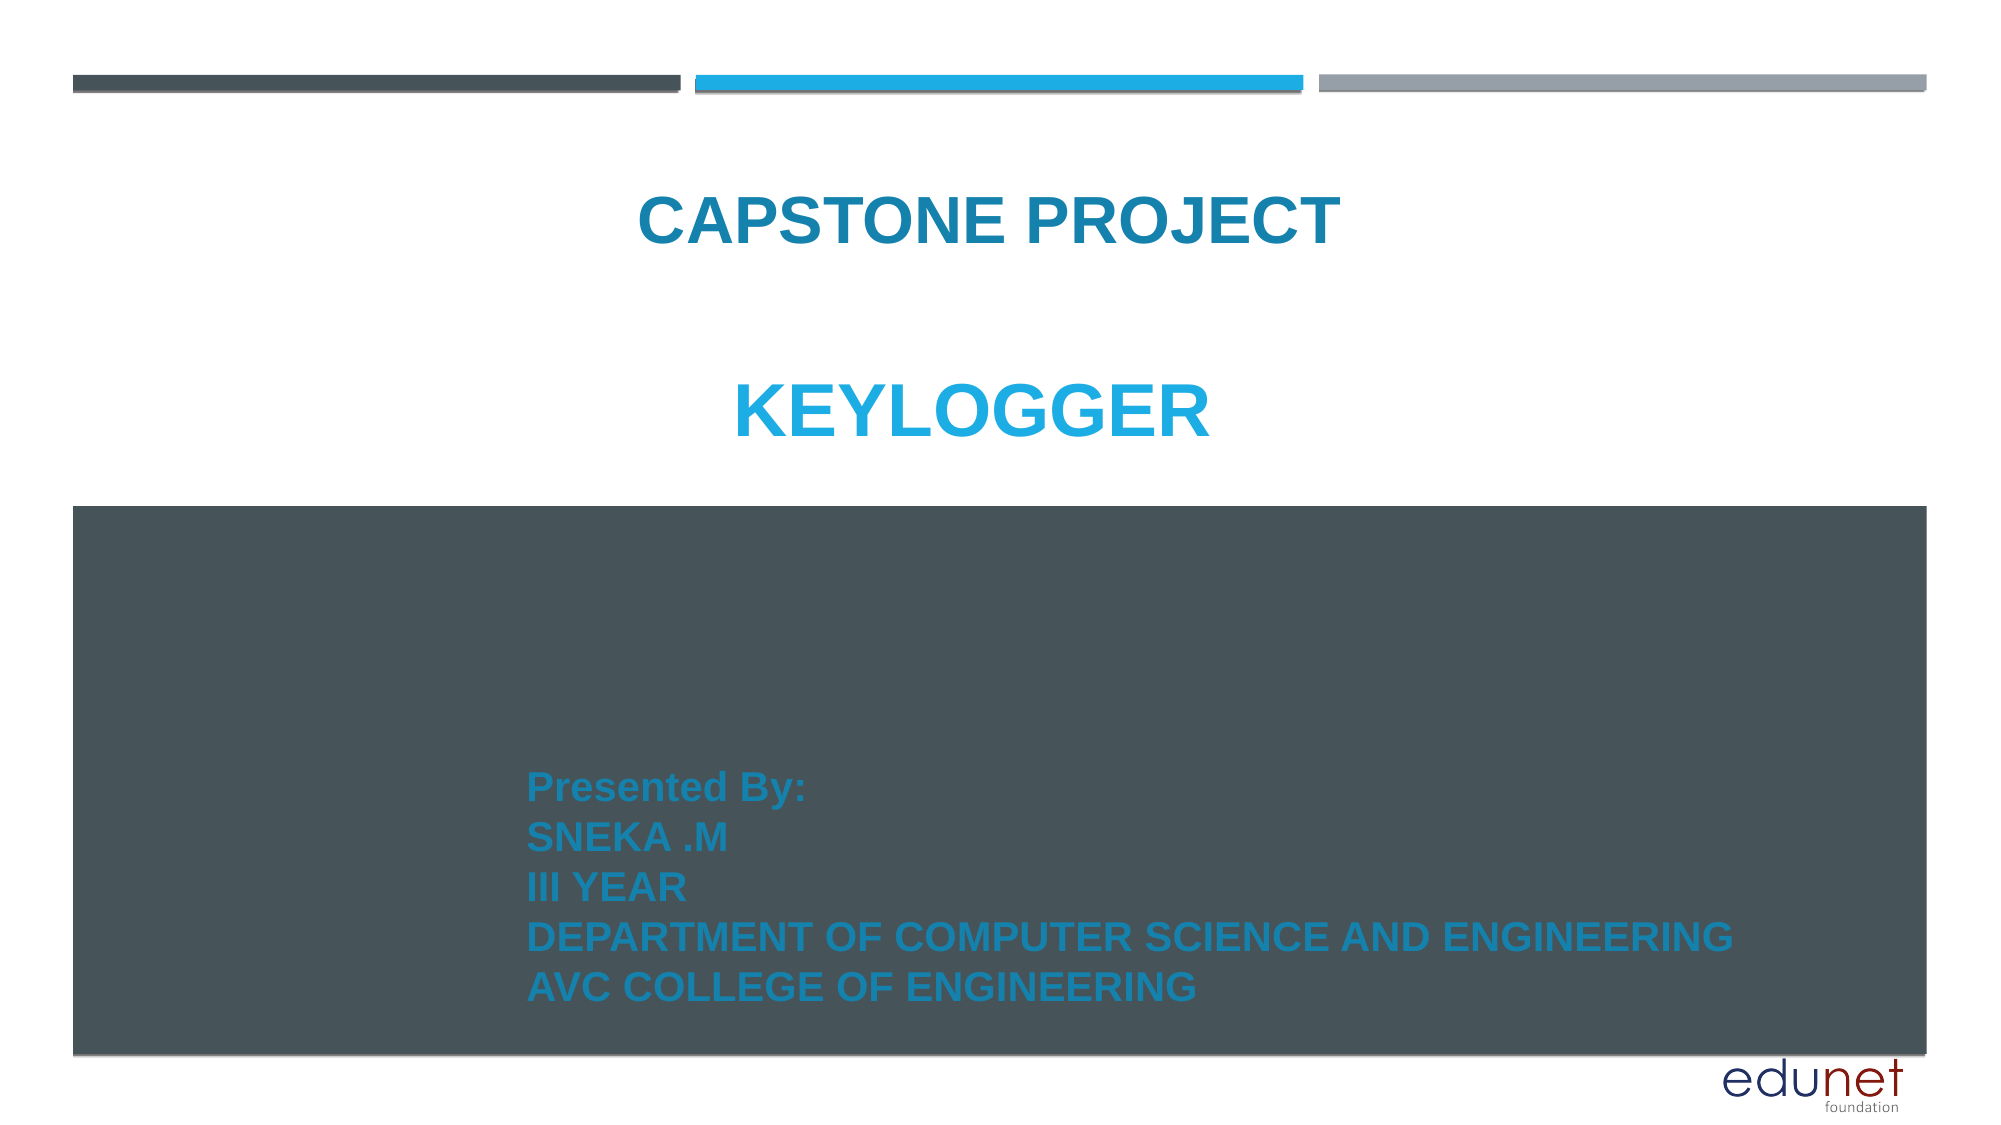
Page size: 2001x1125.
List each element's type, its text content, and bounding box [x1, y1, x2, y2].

text_box Presented By: SNEKA .M III YEAR DEPARTMENT OF COMPUTER SCIENCE AND ENGINEERING AVC COLLEGE OF ENGINEERING [511, 752, 1821, 1068]
text_box CAPSTONE PROJECT [0, 169, 2000, 265]
picture [1719, 1058, 1905, 1116]
title keylogger [222, 298, 1723, 460]
